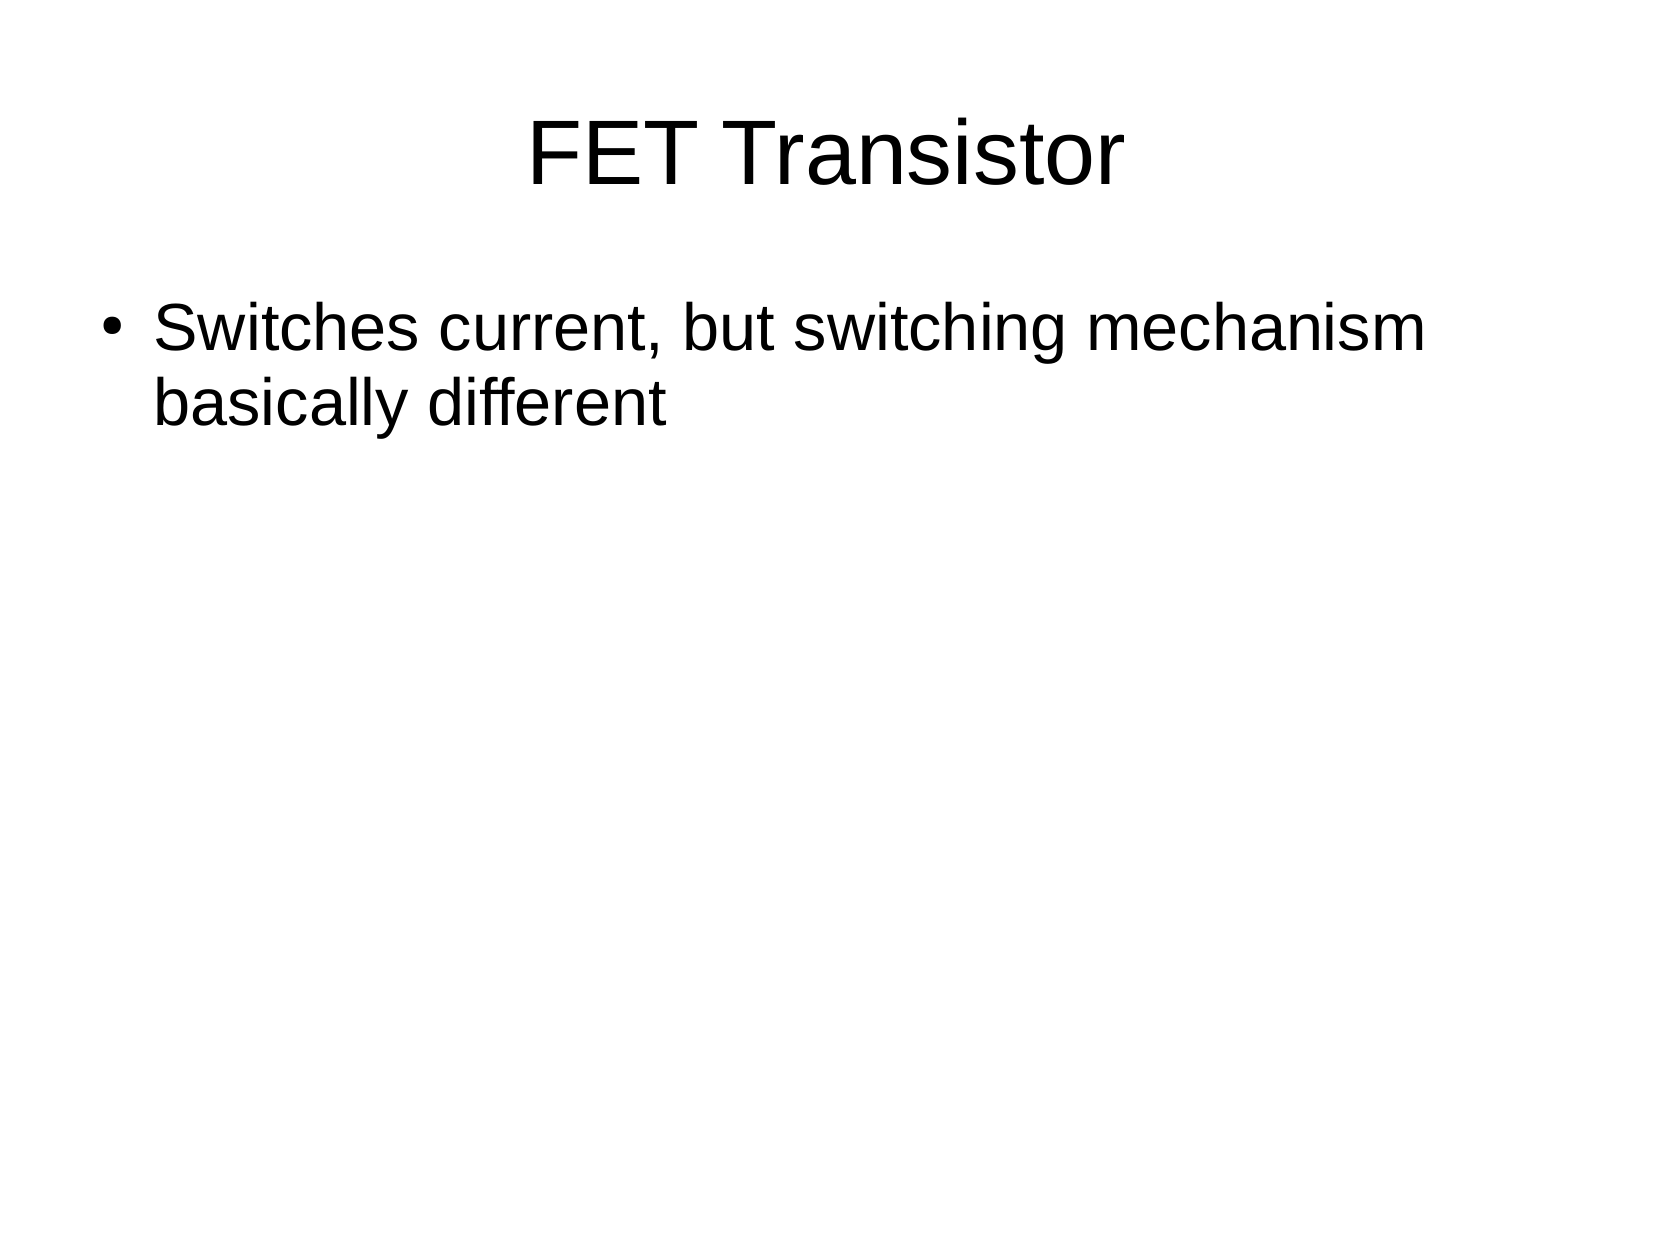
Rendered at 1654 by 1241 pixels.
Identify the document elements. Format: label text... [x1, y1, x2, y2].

list Switches current, but switching mechanism basically different [82, 290, 1571, 1010]
title FET Transistor [82, 49, 1571, 257]
